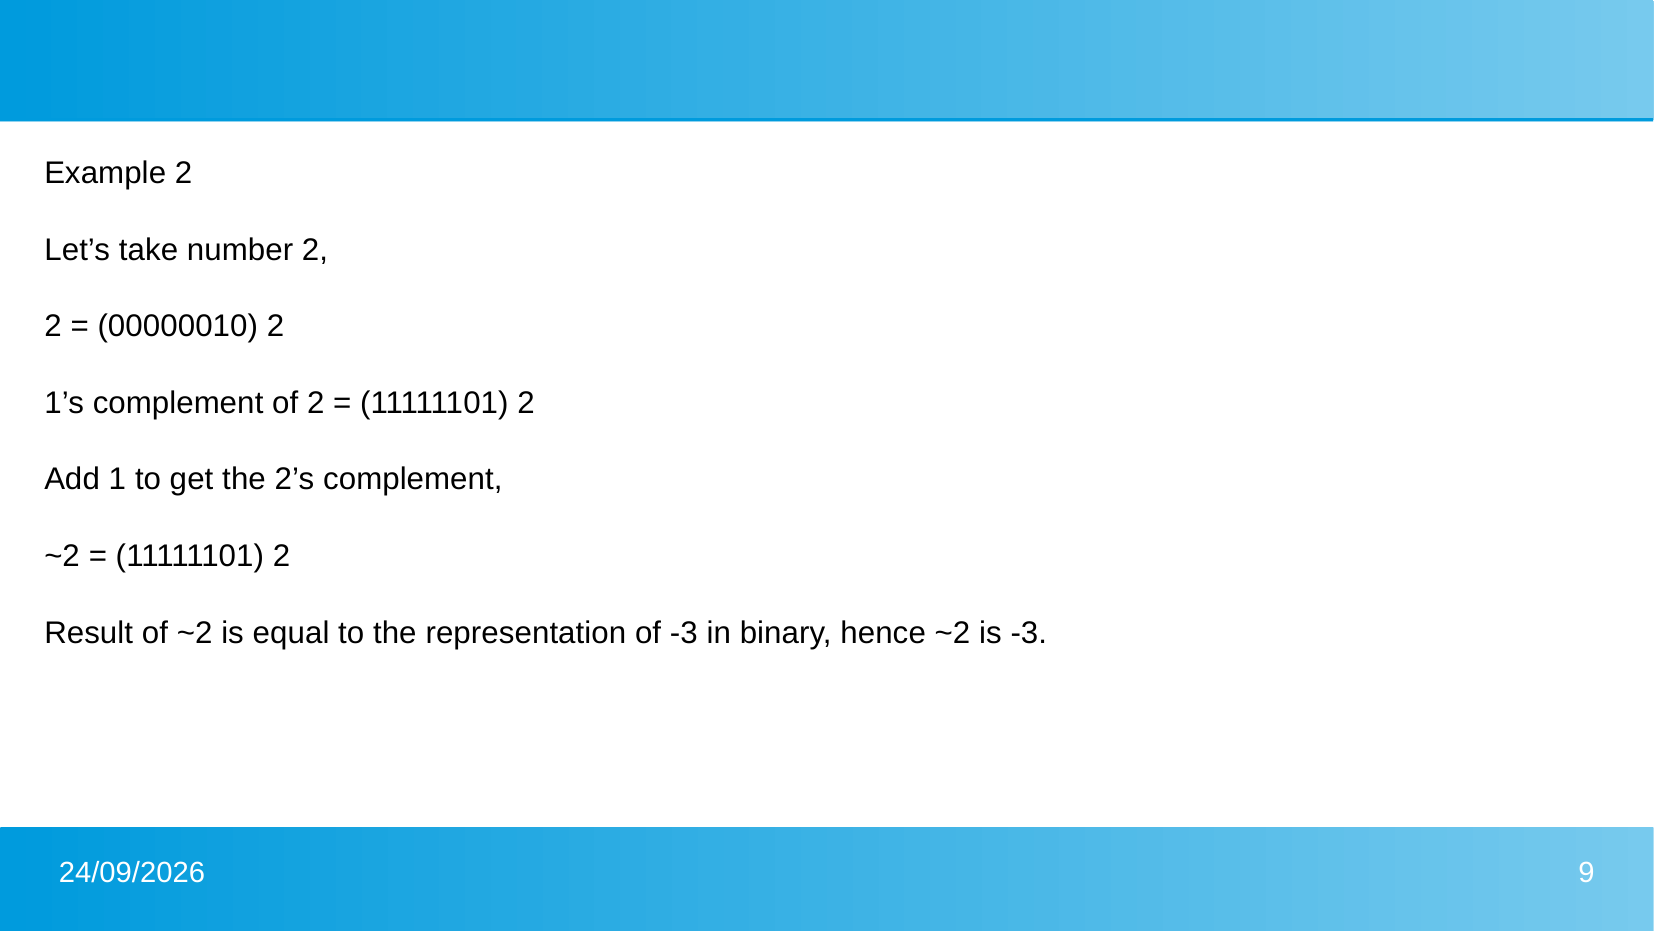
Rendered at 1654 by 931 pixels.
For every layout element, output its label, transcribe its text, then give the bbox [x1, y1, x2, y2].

text_box Example 2 Let’s take number 2, 2 = (00000010) 2 1’s complement of 2 = (11111101) 2 Add 1 to get the 2’s complement, ~2 = (11111101) 2 Result of ~2 is equal to the representation of -3 in binary, hence ~2 is -3. [29, 147, 1065, 700]
